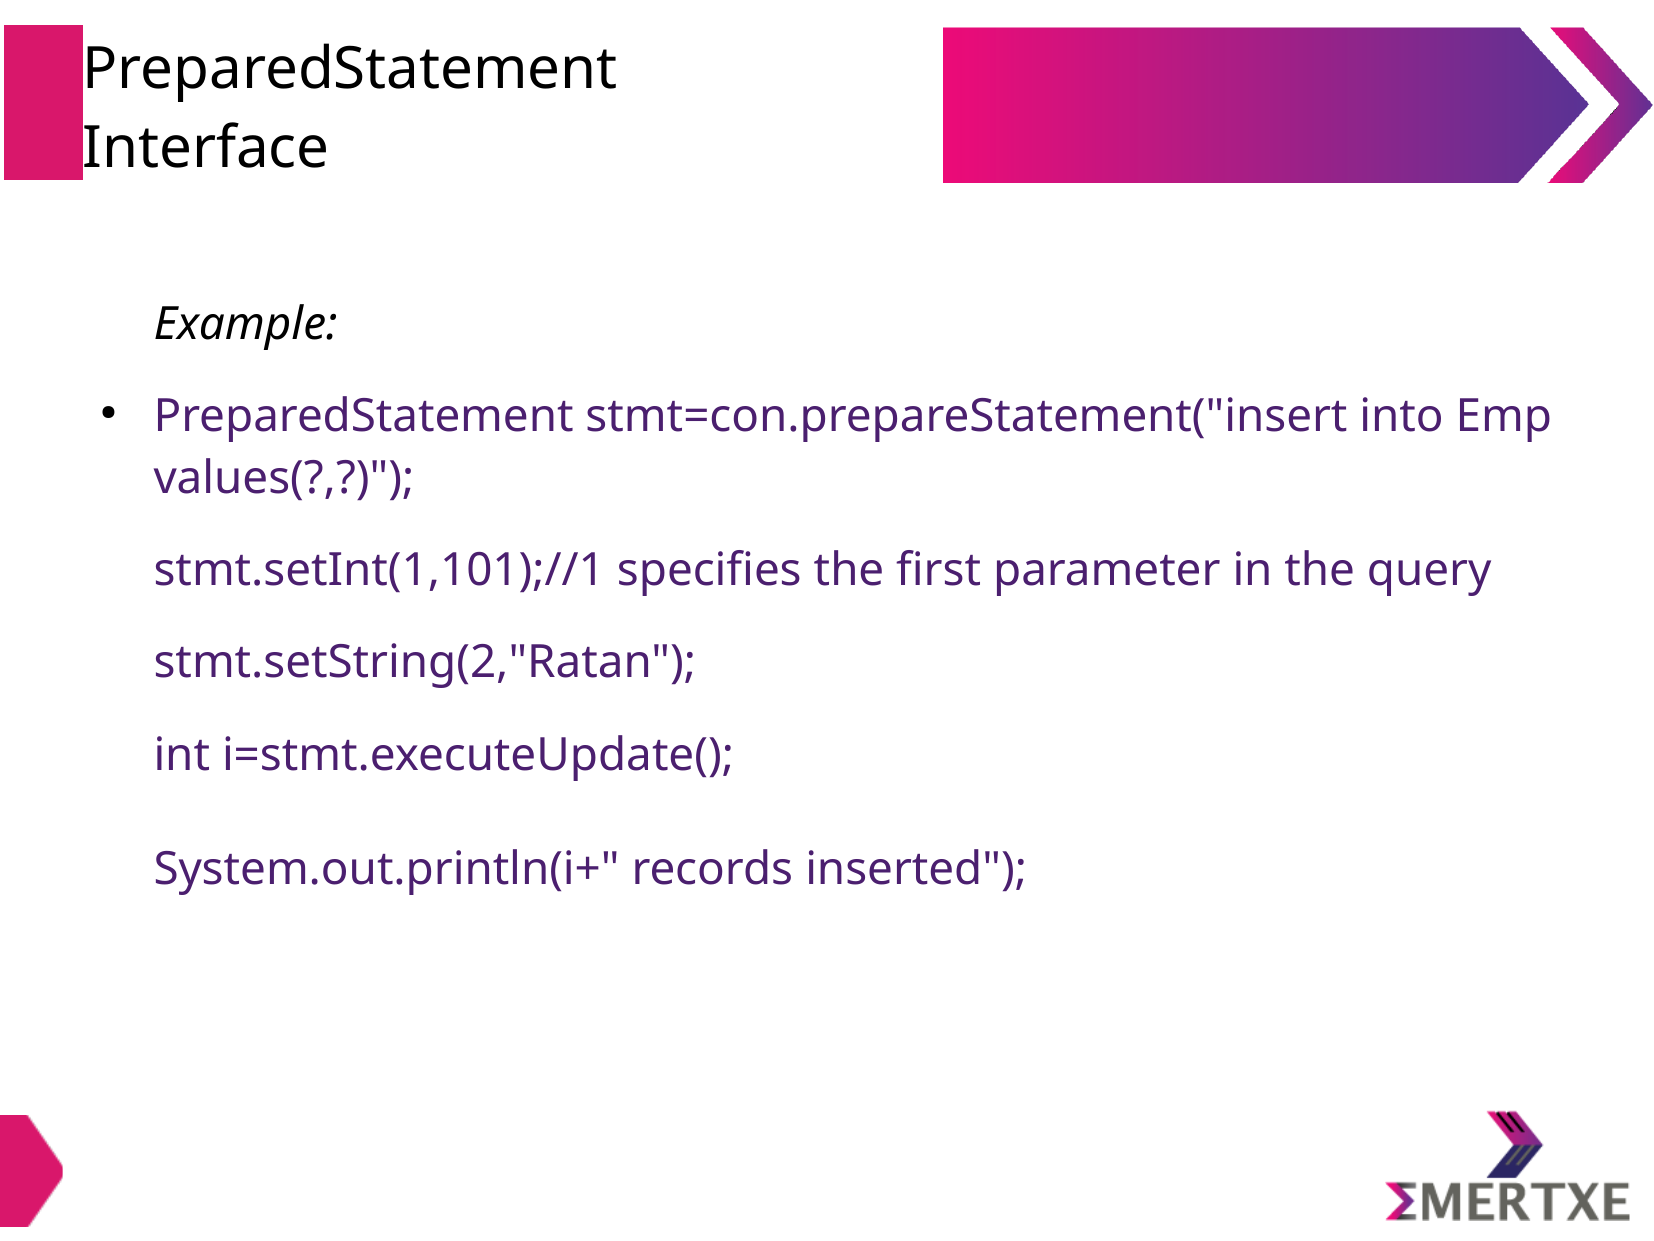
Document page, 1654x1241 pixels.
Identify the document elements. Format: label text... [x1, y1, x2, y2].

picture [1571, 27, 1653, 183]
list Example: PreparedStatement stmt=con.prepareStatement("insert into Emp values(?,?)"); stmt.setInt(1,101);//1 specifies the first parameter in the query stmt.setString(2,"Ratan"); int i=stmt.executeUpdate(); System.out.println(i+" records inserted"); [82, 290, 1571, 1010]
title PreparedStatement Interface [82, 2, 1571, 210]
picture [1385, 1107, 1631, 1221]
